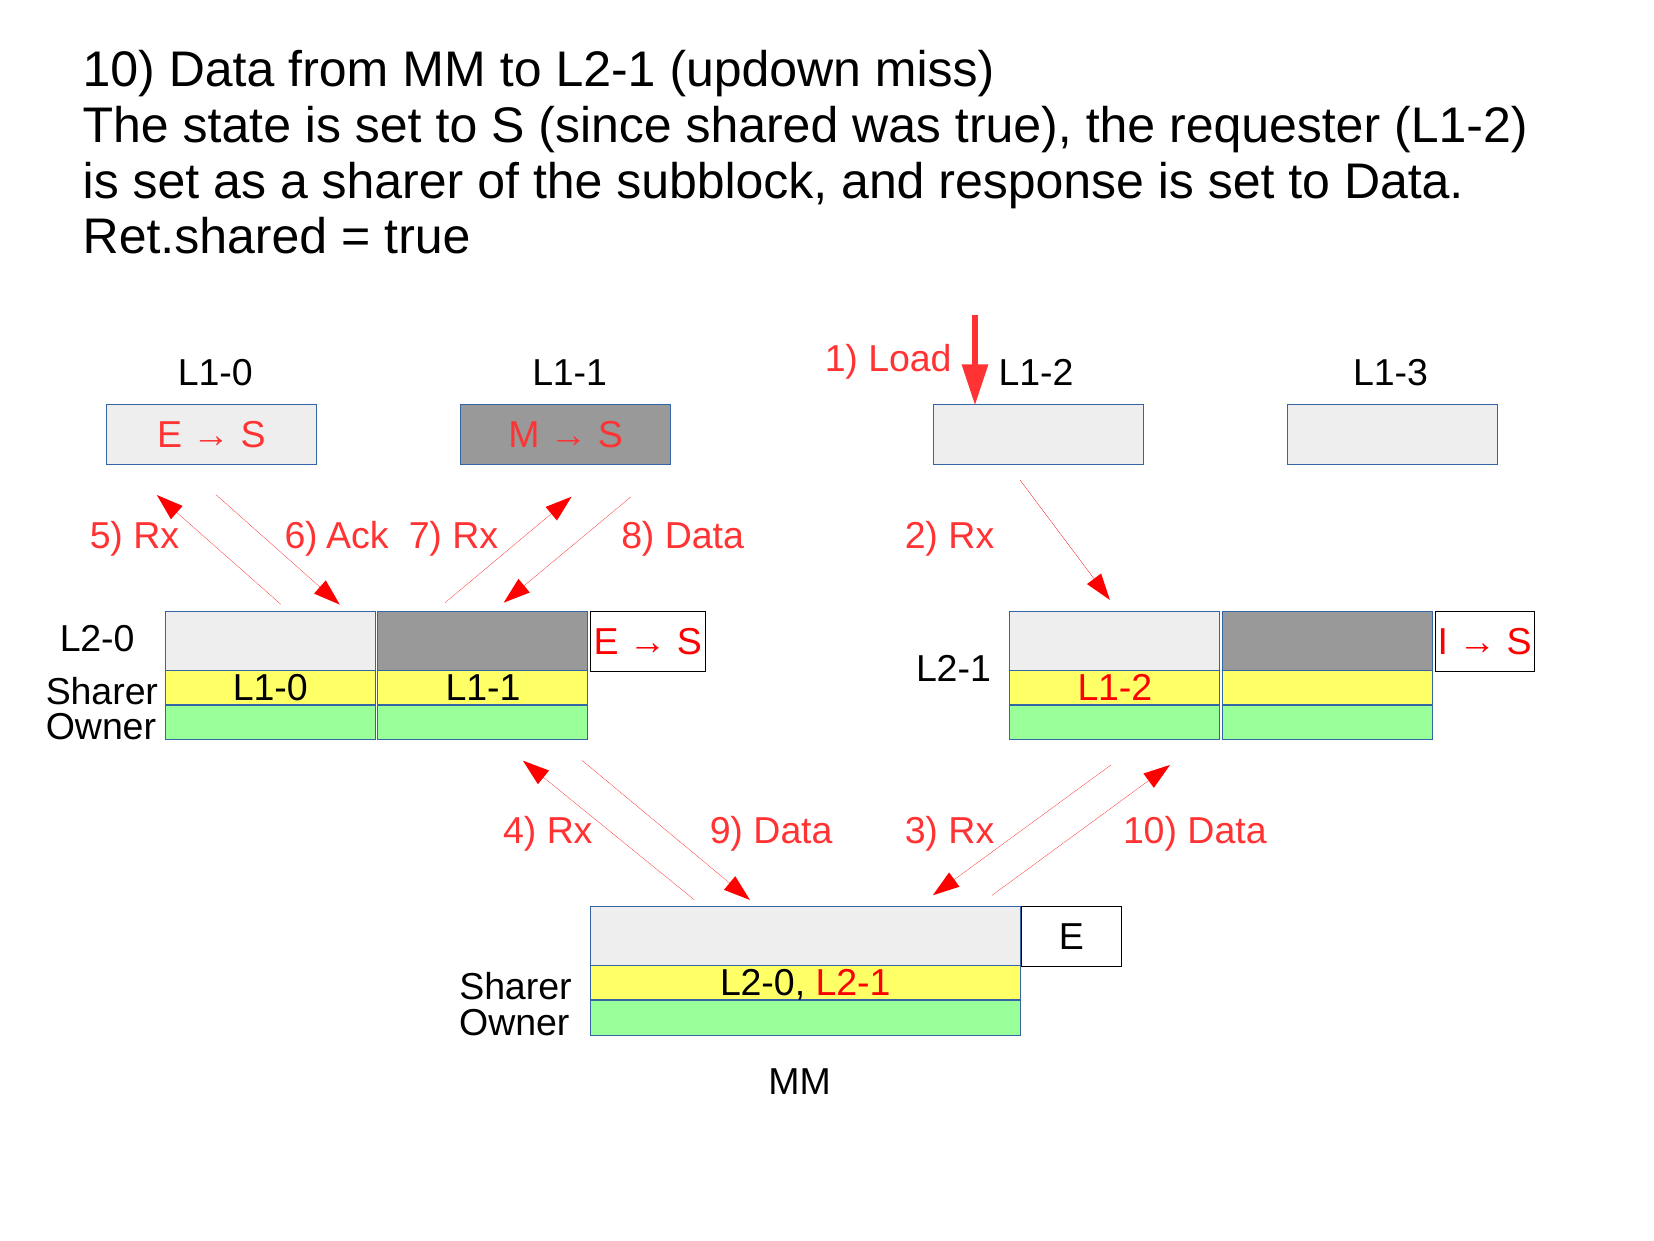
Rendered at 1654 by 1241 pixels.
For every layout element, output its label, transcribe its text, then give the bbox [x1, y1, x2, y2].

text_box L1-1 [377, 670, 588, 705]
text_box L1-2 [1009, 670, 1220, 705]
text_box M → S [460, 404, 671, 465]
text_box [1222, 611, 1433, 740]
text_box I → S [1435, 611, 1535, 672]
text_box Sharer [31, 662, 174, 720]
text_box L1-0 [163, 344, 299, 402]
text_box L1-0 [174, 670, 376, 705]
text_box [1009, 705, 1220, 740]
text_box Owner [31, 720, 171, 756]
text_box 8) Data [606, 507, 766, 565]
text_box Owner [444, 1016, 585, 1051]
text_box [377, 705, 588, 740]
text_box [590, 906, 1021, 965]
text_box L1-2 [983, 344, 1119, 402]
text_box [1287, 404, 1498, 465]
text_box 2) Rx [889, 507, 1010, 564]
text_box L2-1 [901, 639, 1037, 697]
text_box E [1021, 906, 1122, 967]
text_box 10) Data [1108, 802, 1293, 860]
text_box [174, 611, 376, 670]
text_box L1-3 [1338, 344, 1474, 402]
text_box 5) Rx [75, 507, 196, 564]
text_box [1009, 611, 1220, 670]
text_box [377, 611, 588, 670]
text_box L2-0, L2-1 [590, 965, 1021, 1000]
text_box 6) Ack [269, 507, 393, 564]
text_box E → S [590, 611, 706, 672]
text_box [590, 1000, 1021, 1036]
text_box 9) Data [695, 802, 879, 860]
text_box [171, 705, 376, 740]
text_box L2-0 [45, 610, 181, 668]
text_box MM [753, 1053, 889, 1111]
text_box 3) Rx [889, 802, 1010, 860]
text_box 4) Rx [488, 802, 609, 860]
text_box E → S [106, 404, 317, 465]
text_box 7) Rx [393, 507, 514, 565]
text_box Sharer [444, 958, 587, 1016]
text_box 1) Load [810, 330, 969, 387]
text_box L1-1 [517, 344, 653, 402]
text_box [933, 404, 1144, 465]
title 10) Data from MM to L2-1 (updown miss) The state is set to S (since shared was true), the requester (L1-2) is set as a sharer of the subblock, and response is set to Data. Ret.shared = true [82, 40, 1571, 266]
